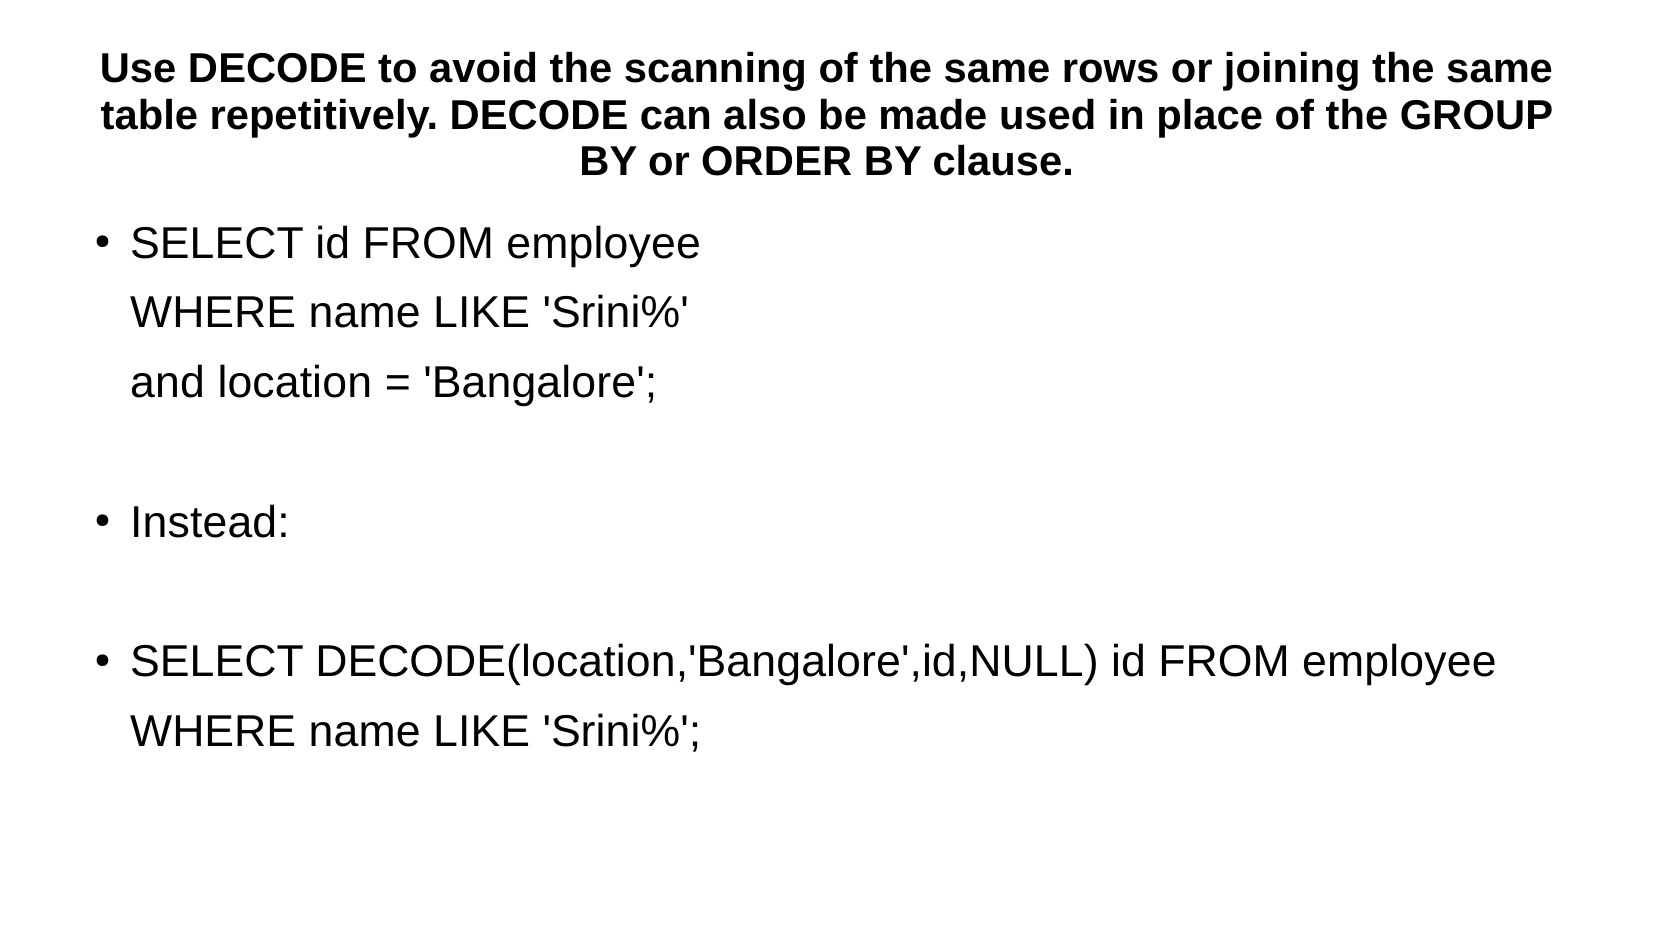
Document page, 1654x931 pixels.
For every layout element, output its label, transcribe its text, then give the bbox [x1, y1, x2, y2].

title Use DECODE to avoid the scanning of the same rows or joining the same table repetitively. DECODE can also be made used in place of the GROUP BY or ORDER BY clause. [82, 37, 1571, 193]
list SELECT id FROM employee WHERE name LIKE 'Srini%' and location = 'Bangalore'; Instead: SELECT DECODE(location,'Bangalore',id,NULL) id FROM employee WHERE name LIKE 'Srini%'; [82, 217, 1571, 758]
